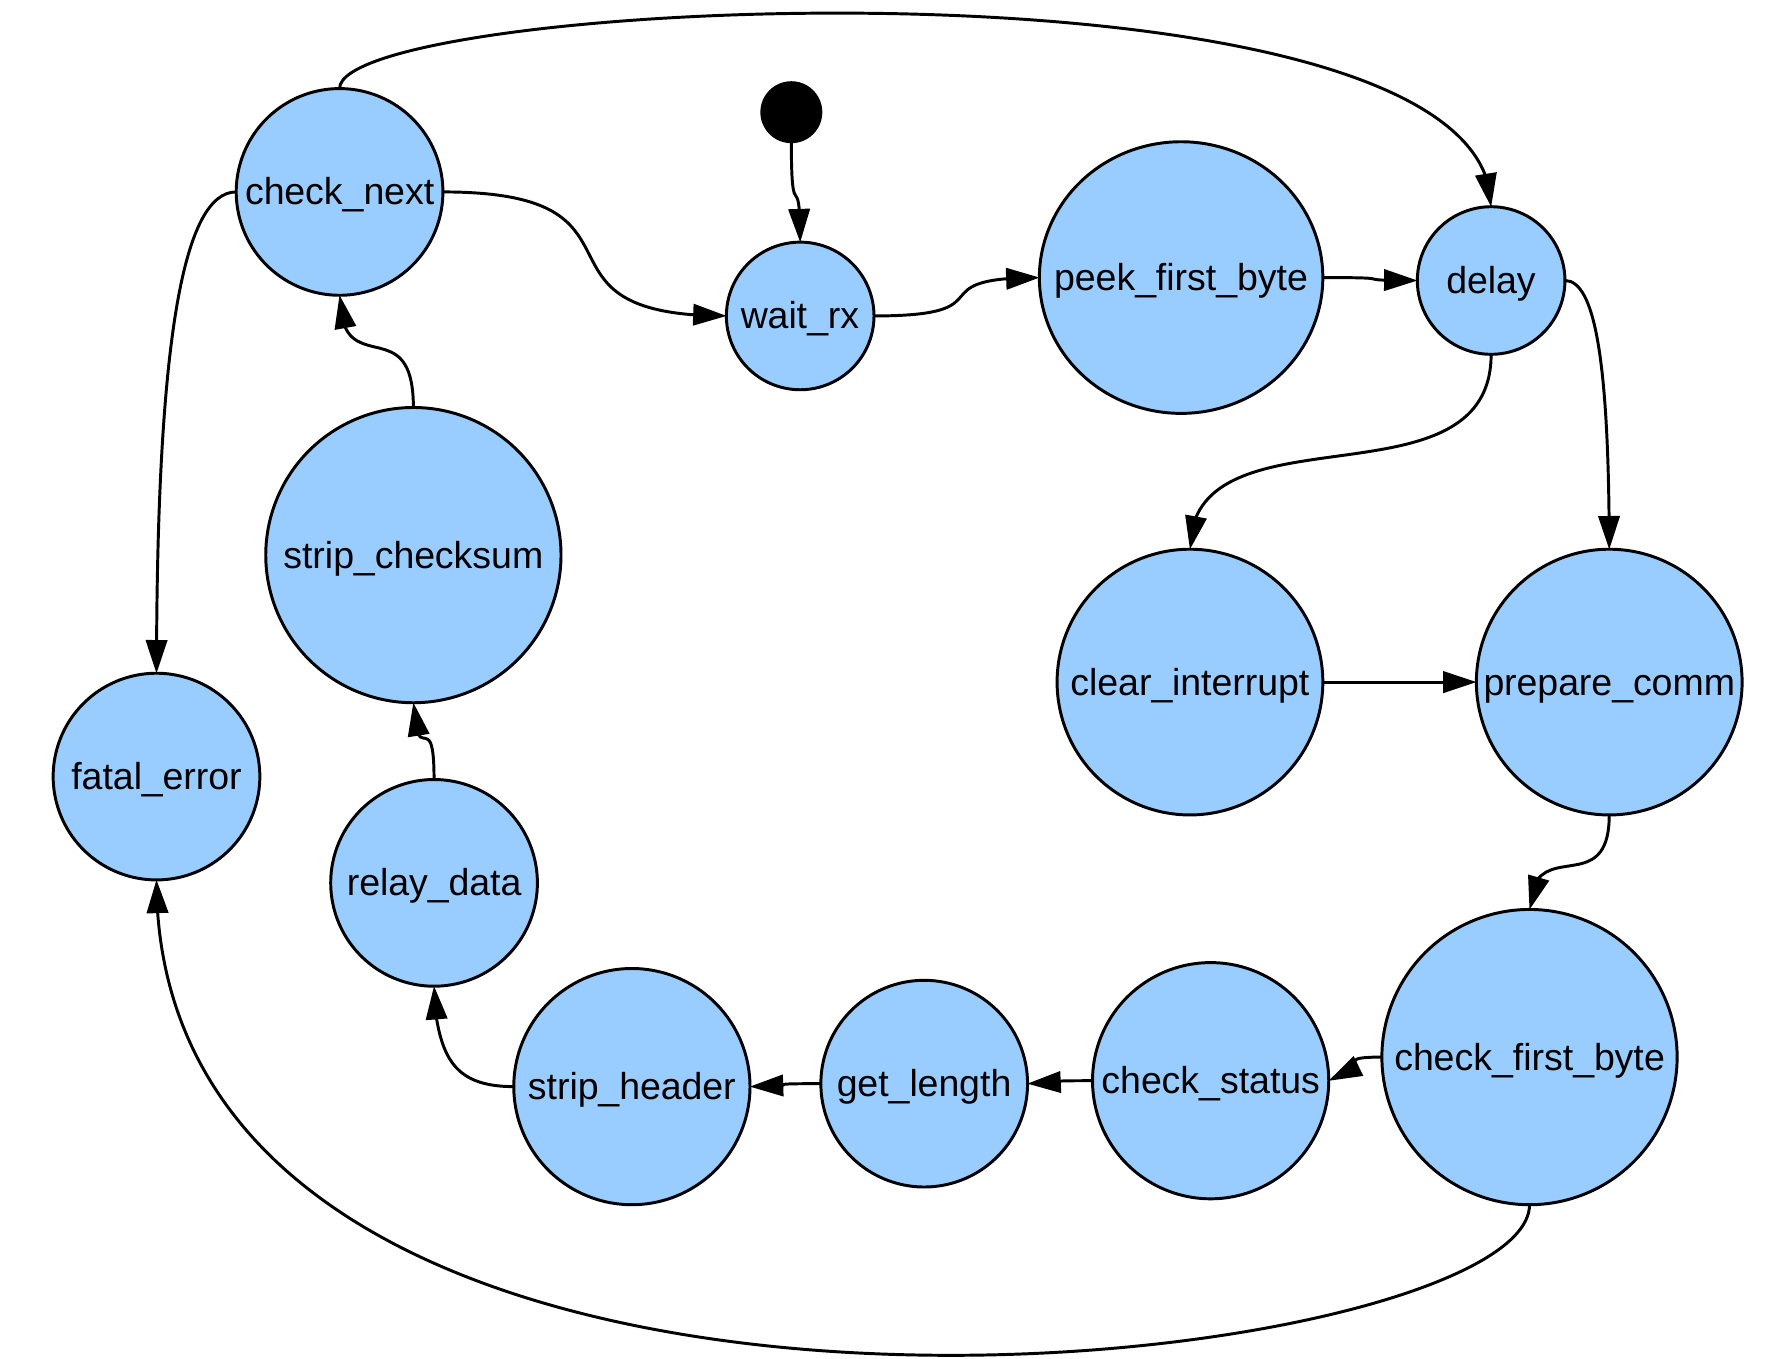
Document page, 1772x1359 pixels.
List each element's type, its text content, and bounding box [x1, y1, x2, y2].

text_box relay_data [330, 779, 538, 987]
text_box clear_interrupt [1057, 549, 1323, 815]
text_box get_length [820, 980, 1028, 1188]
text_box [761, 82, 821, 142]
text_box delay [1417, 206, 1565, 355]
text_box check_next [236, 88, 443, 296]
text_box wait_rx [726, 242, 874, 390]
text_box strip_checksum [265, 407, 562, 703]
text_box check_status [1092, 962, 1329, 1199]
text_box peek_first_byte [1039, 141, 1323, 414]
text_box fatal_error [53, 673, 260, 880]
text_box check_first_byte [1381, 909, 1678, 1205]
text_box prepare_comm [1476, 549, 1743, 815]
text_box strip_header [513, 968, 750, 1205]
